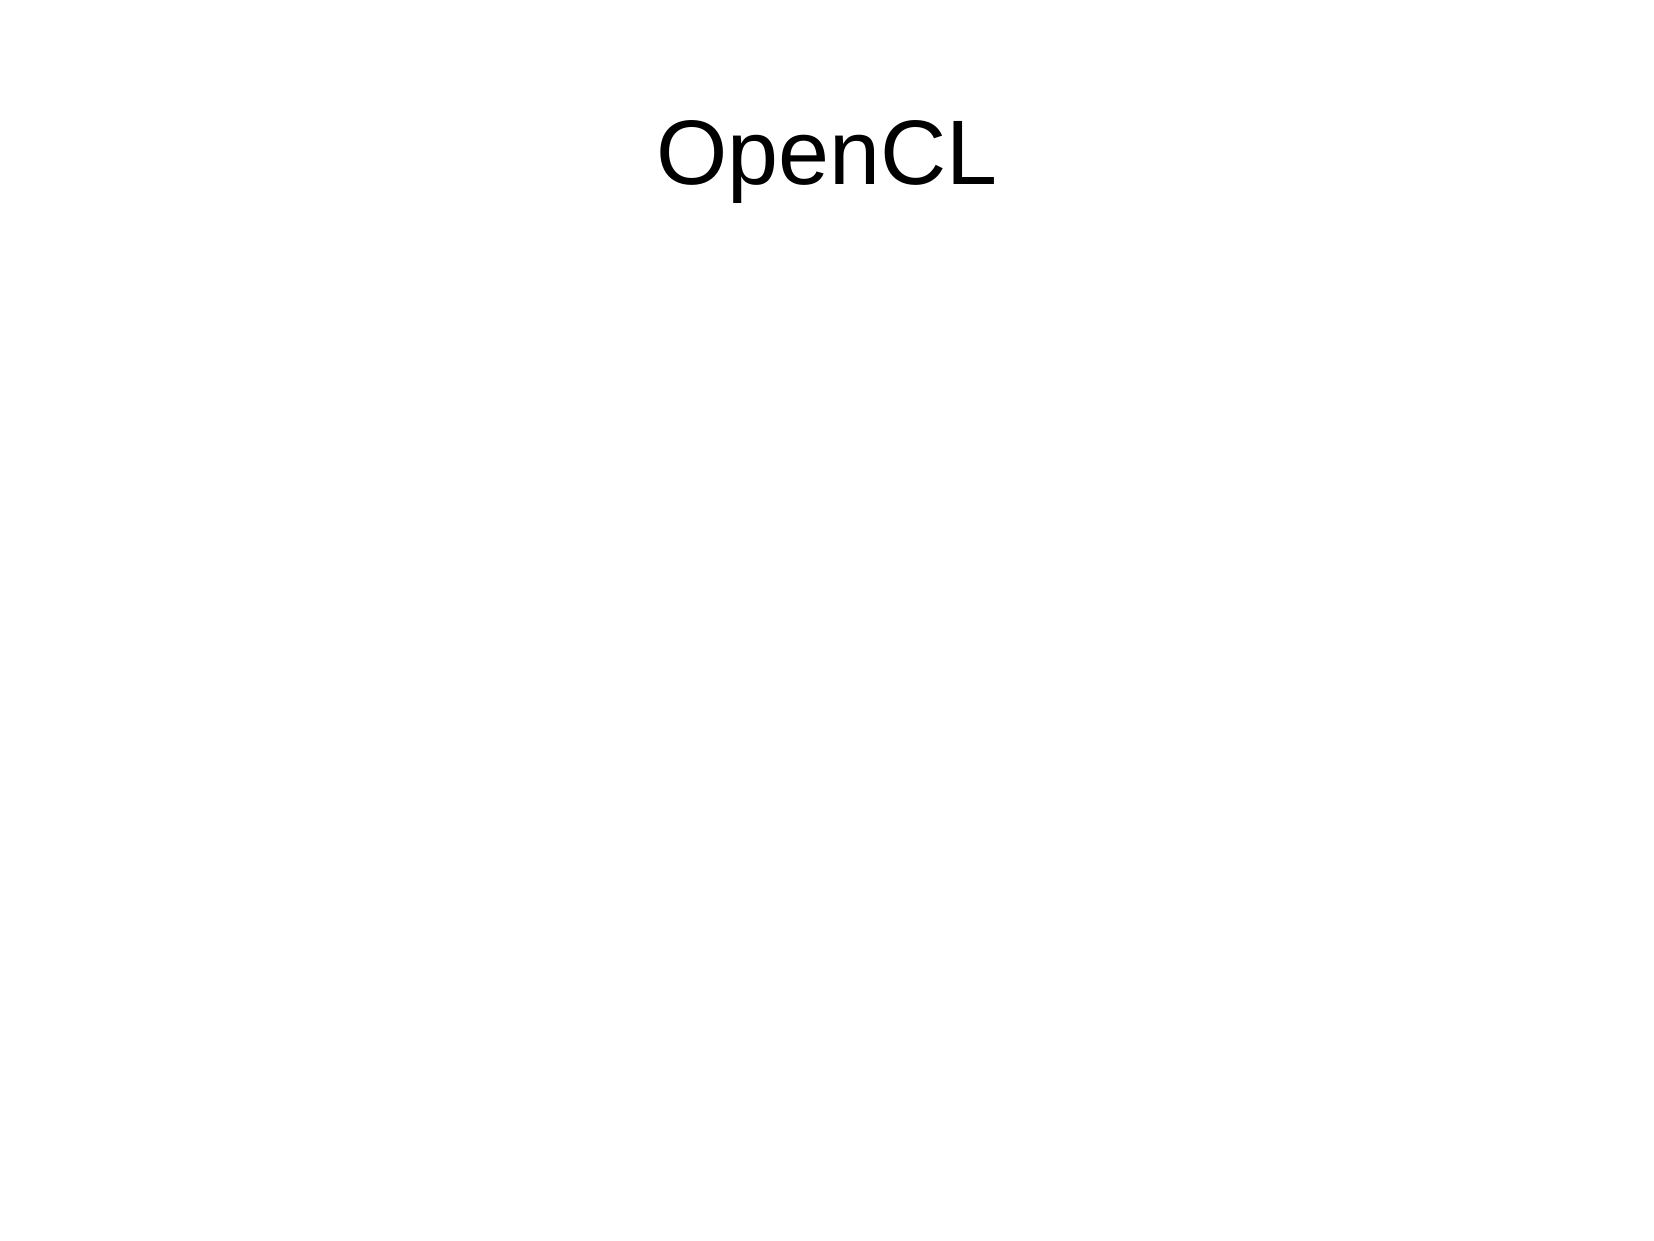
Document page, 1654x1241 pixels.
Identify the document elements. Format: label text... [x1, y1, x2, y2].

title OpenCL [82, 49, 1571, 257]
